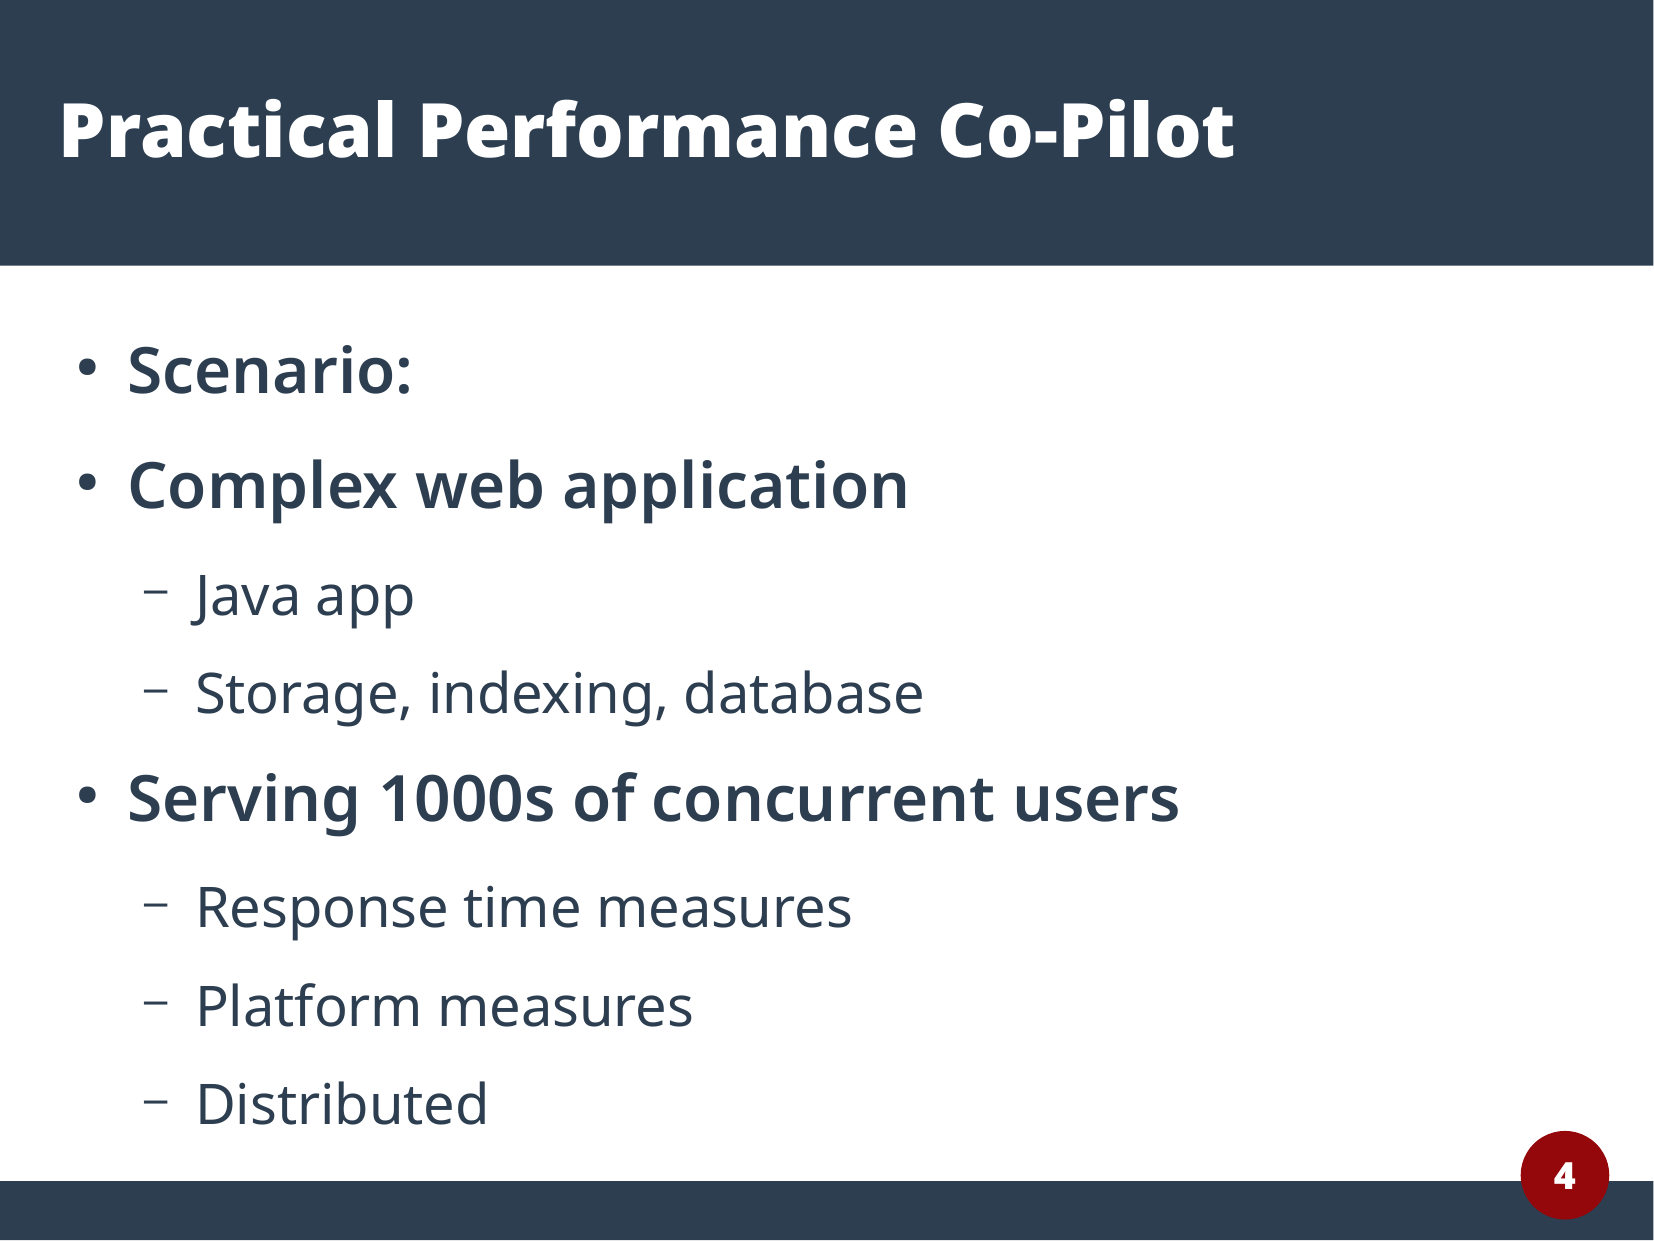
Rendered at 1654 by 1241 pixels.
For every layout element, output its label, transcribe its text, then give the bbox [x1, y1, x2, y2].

title Practical Performance Co-Pilot [59, 49, 1595, 207]
list Scenario: Complex web application Java app Storage, indexing, database Serving 1000s of concurrent users Response time measures Platform measures Distributed [59, 324, 1595, 1152]
